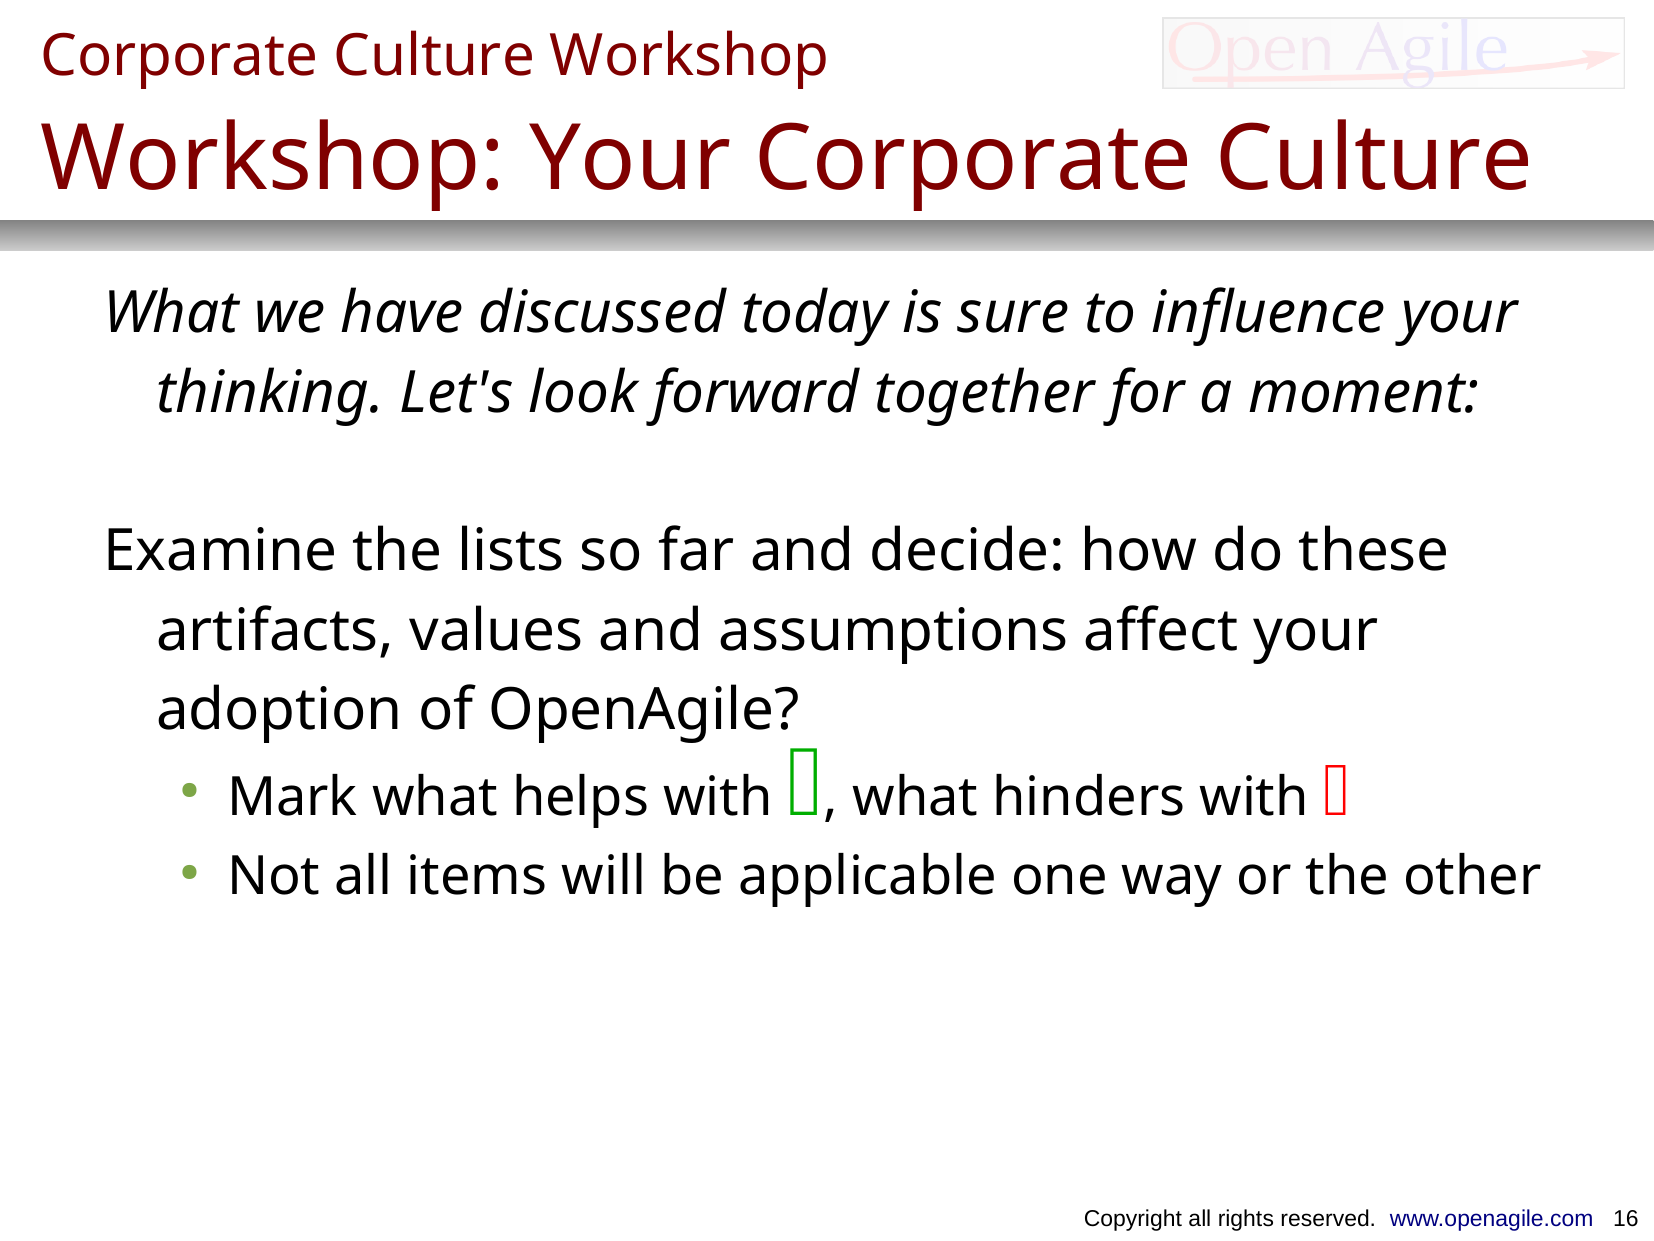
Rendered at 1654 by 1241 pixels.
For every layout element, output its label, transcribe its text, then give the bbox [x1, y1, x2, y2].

list What we have discussed today is sure to influence your thinking. Let's look forward together for a moment: Examine the lists so far and decide: how do these artifacts, values and assumptions affect your adoption of OpenAgile? Mark what helps with , what hinders with  Not all items will be applicable one way or the other [85, 270, 1617, 1192]
title Corporate Culture Workshop Workshop: Your Corporate Culture [40, 8, 1654, 222]
